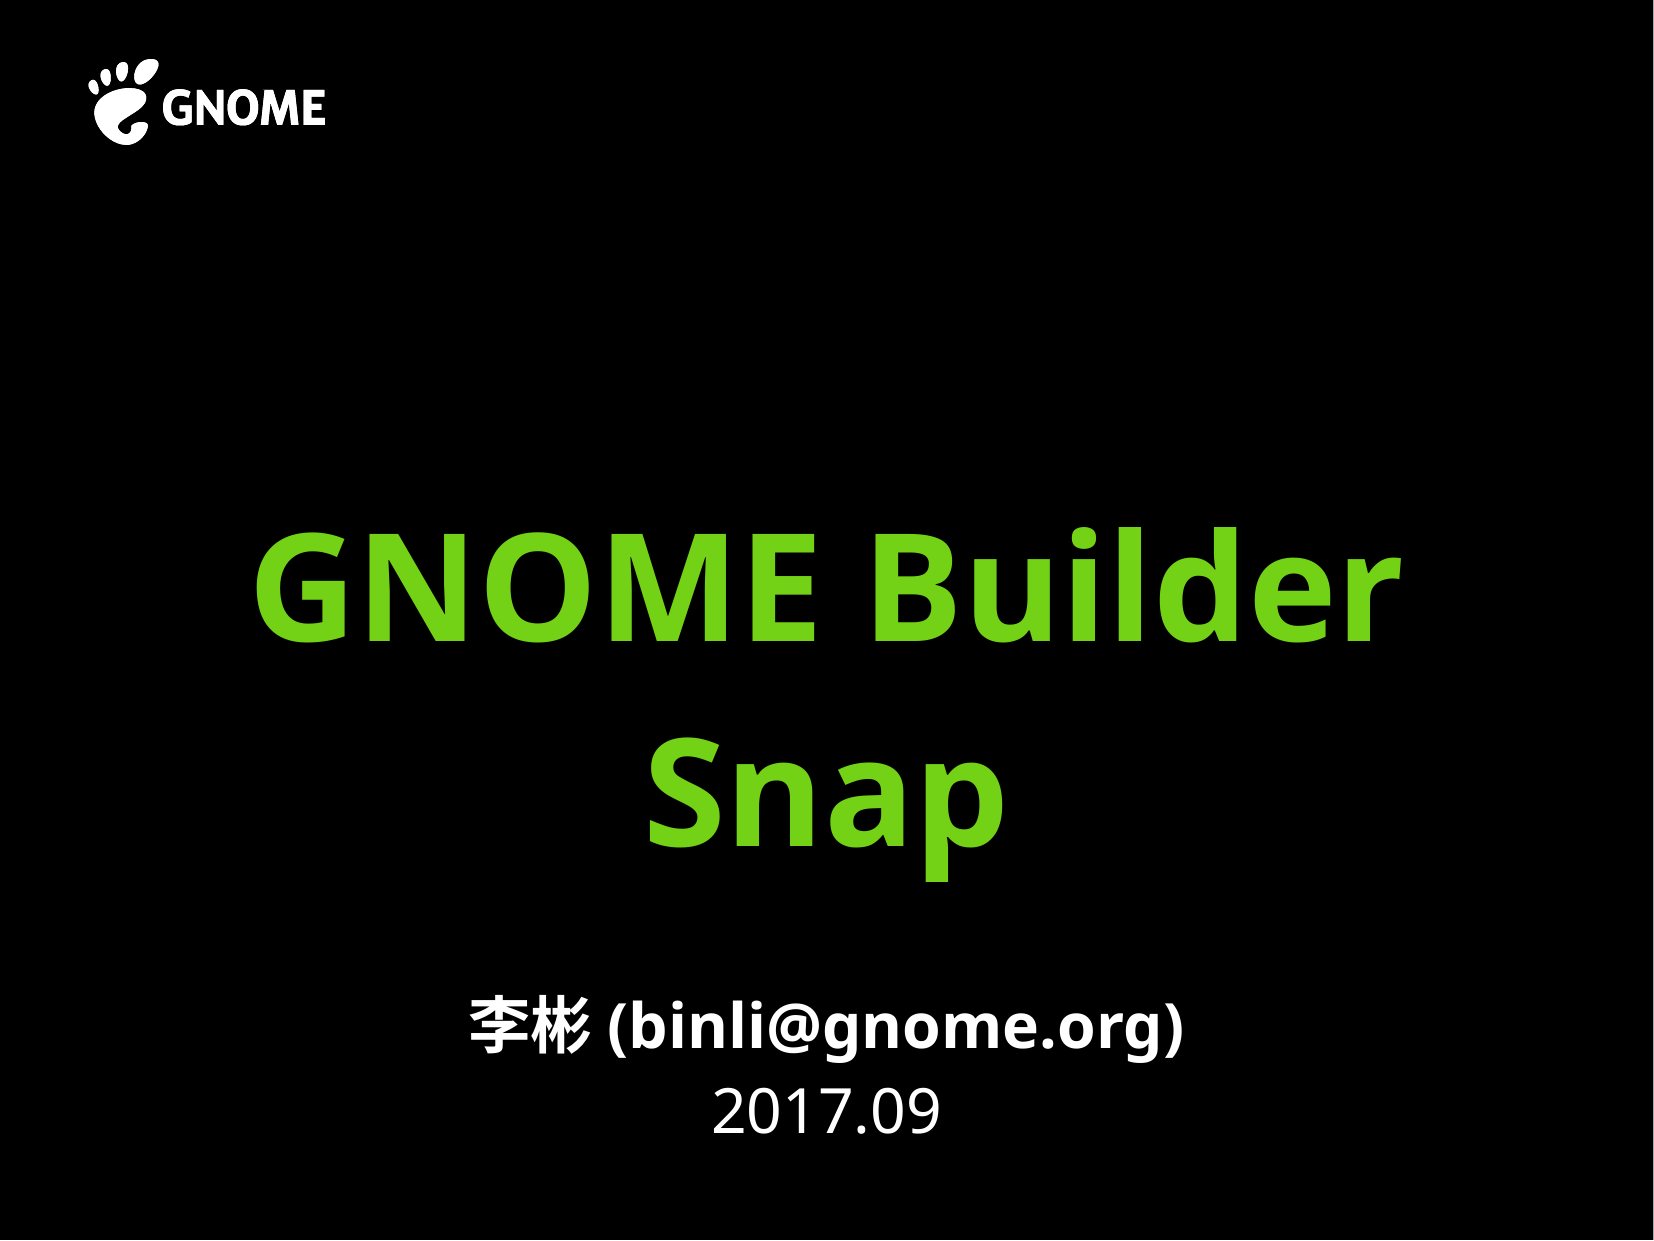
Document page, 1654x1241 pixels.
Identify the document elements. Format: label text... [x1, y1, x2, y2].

text_box [196, 89, 224, 125]
text_box [100, 69, 111, 86]
text_box [227, 89, 259, 126]
text_box [163, 89, 192, 126]
text_box [260, 89, 299, 125]
text_box [94, 88, 148, 145]
text_box [303, 89, 325, 125]
text_box [134, 59, 159, 85]
text_box 李彬(binli@gnome.org) 2017.09 [118, 974, 1536, 1182]
text_box [88, 79, 99, 95]
text_box GNOME Builder Snap [118, 118, 1536, 857]
text_box [116, 62, 129, 82]
